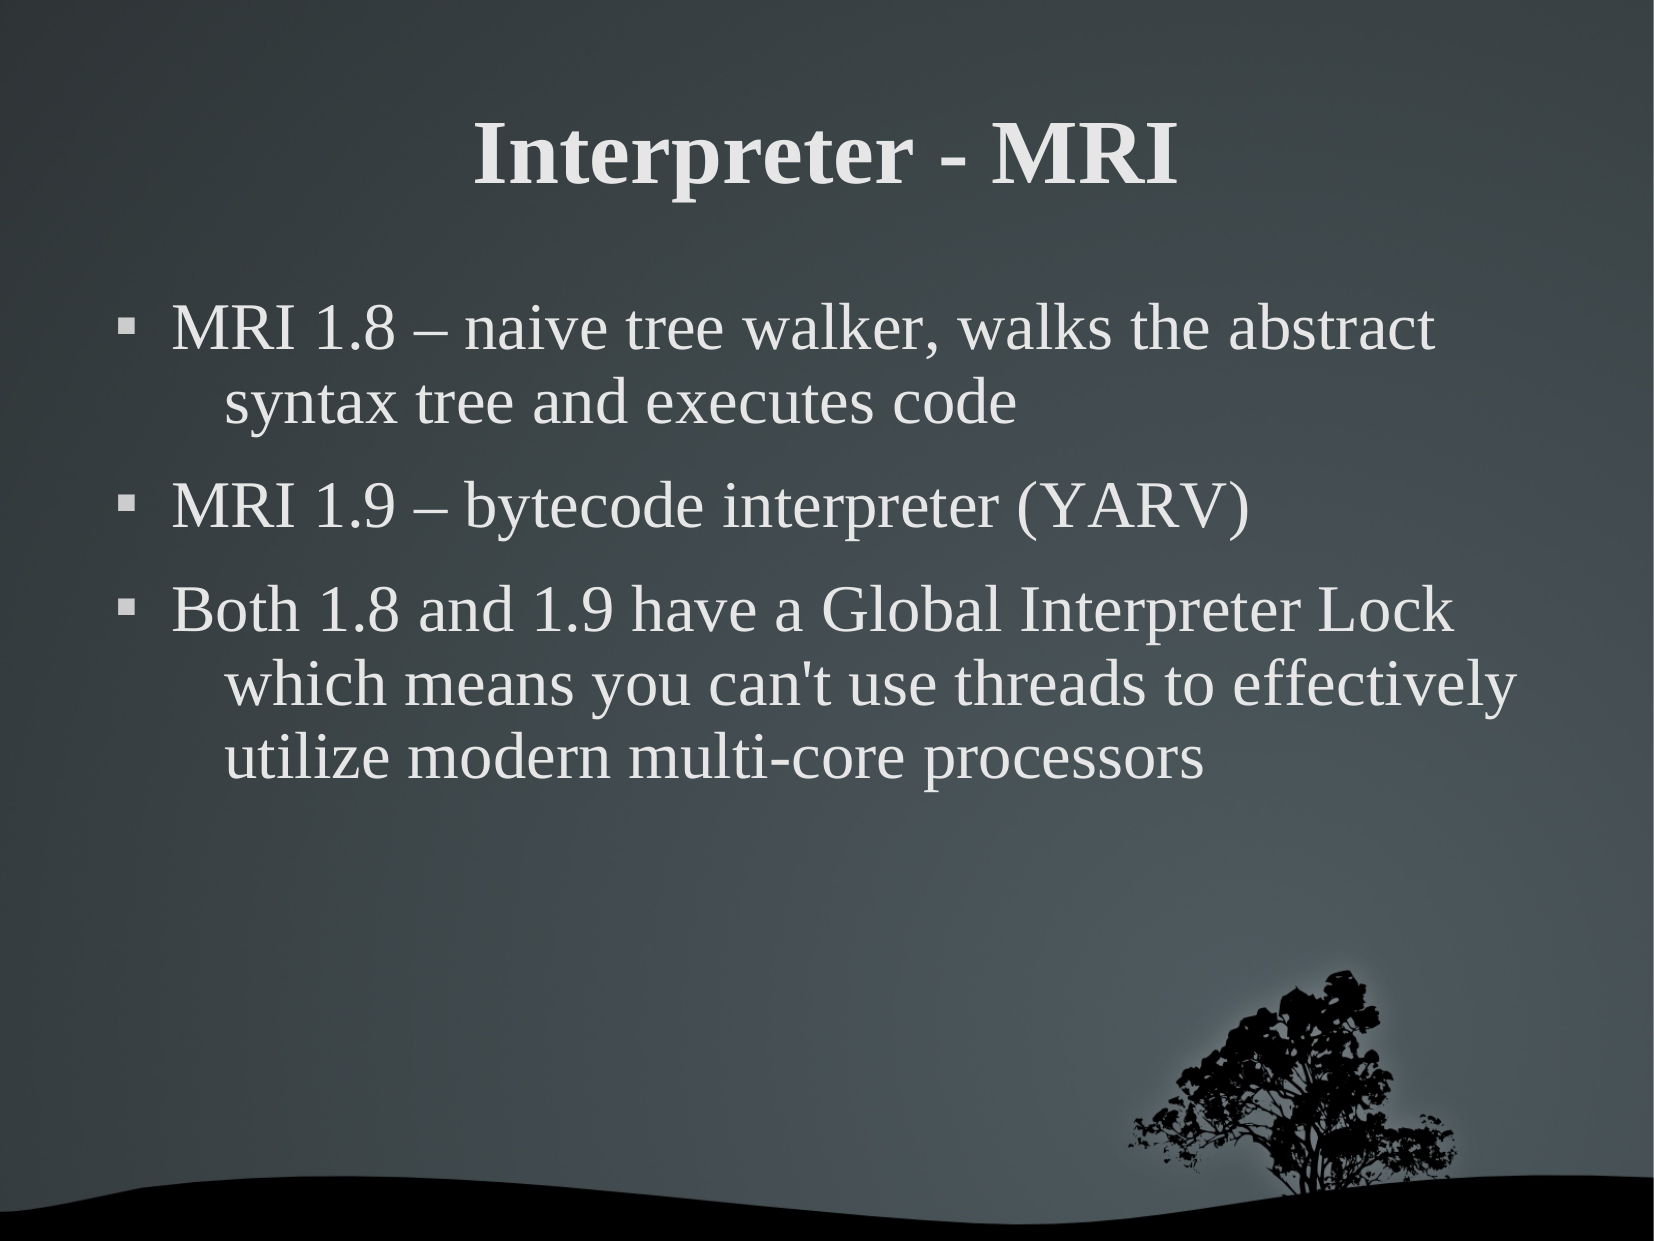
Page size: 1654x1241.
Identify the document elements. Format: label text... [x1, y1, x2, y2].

title Interpreter - MRI [82, 56, 1571, 250]
list MRI 1.8 – naive tree walker, walks the abstract syntax tree and executes code MRI 1.9 – bytecode interpreter (YARV) Both 1.8 and 1.9 have a Global Interpreter Lock which means you can't use threads to effectively utilize modern multi-core processors [82, 290, 1571, 1094]
picture [0, 0, 1654, 1241]
